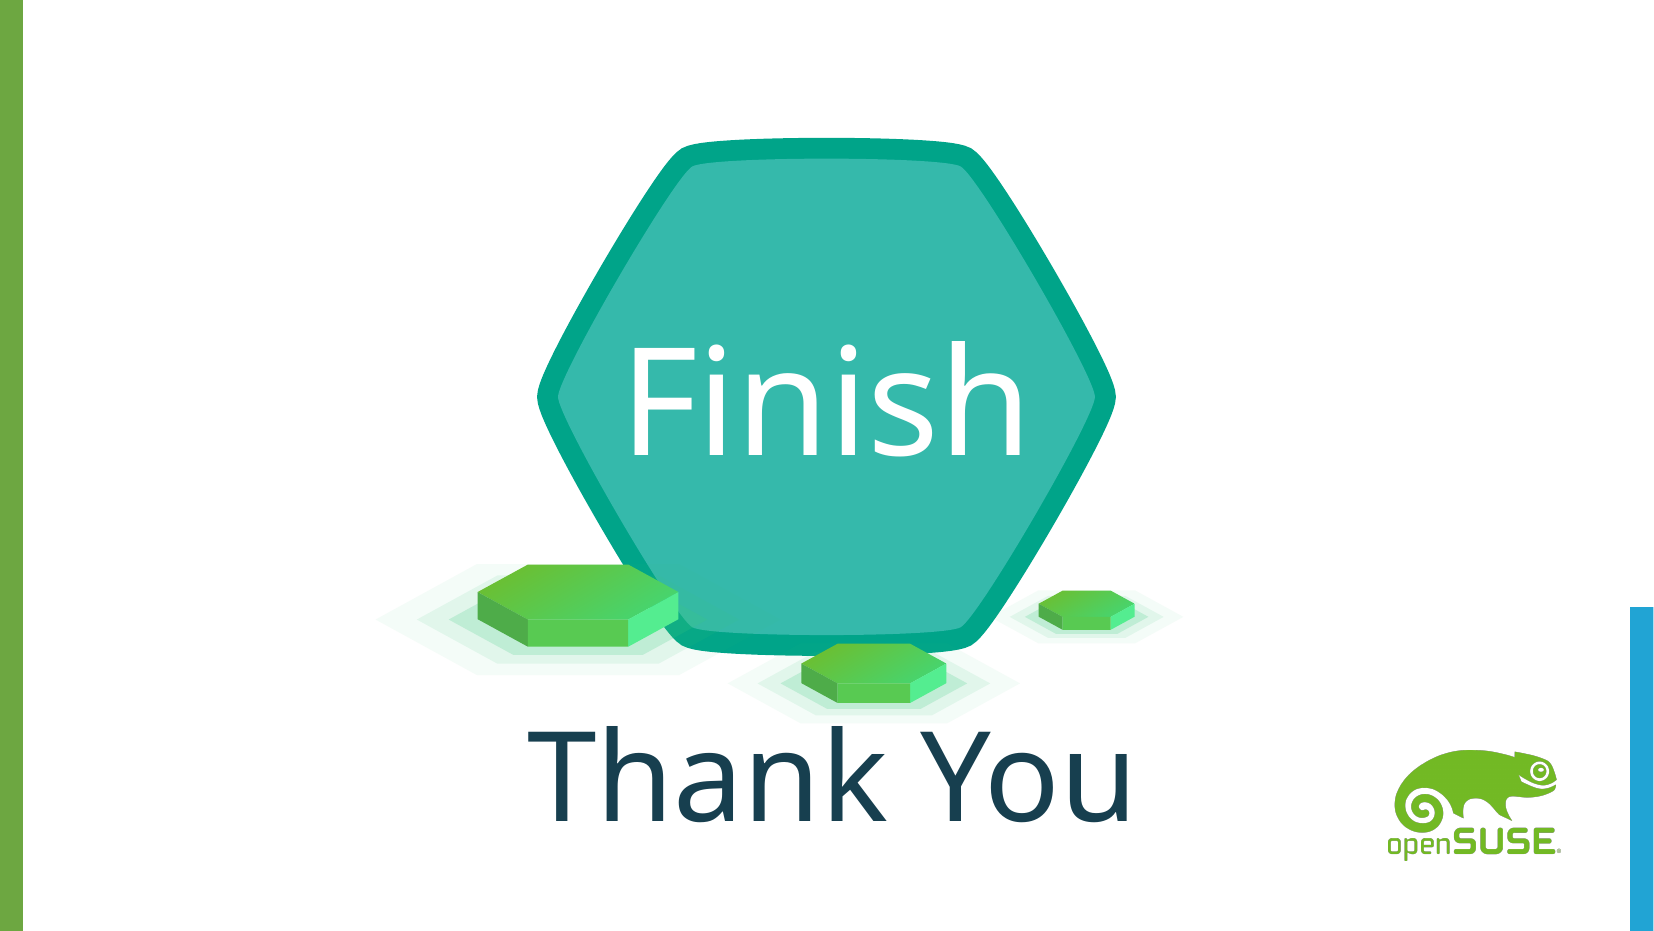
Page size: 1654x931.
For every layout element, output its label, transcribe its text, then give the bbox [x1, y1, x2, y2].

text_box [995, 590, 1184, 644]
text_box [375, 564, 781, 676]
picture [1388, 750, 1561, 861]
text_box Thank You [420, 675, 1246, 871]
text_box Finish [558, 158, 1095, 636]
text_box [727, 644, 1021, 724]
